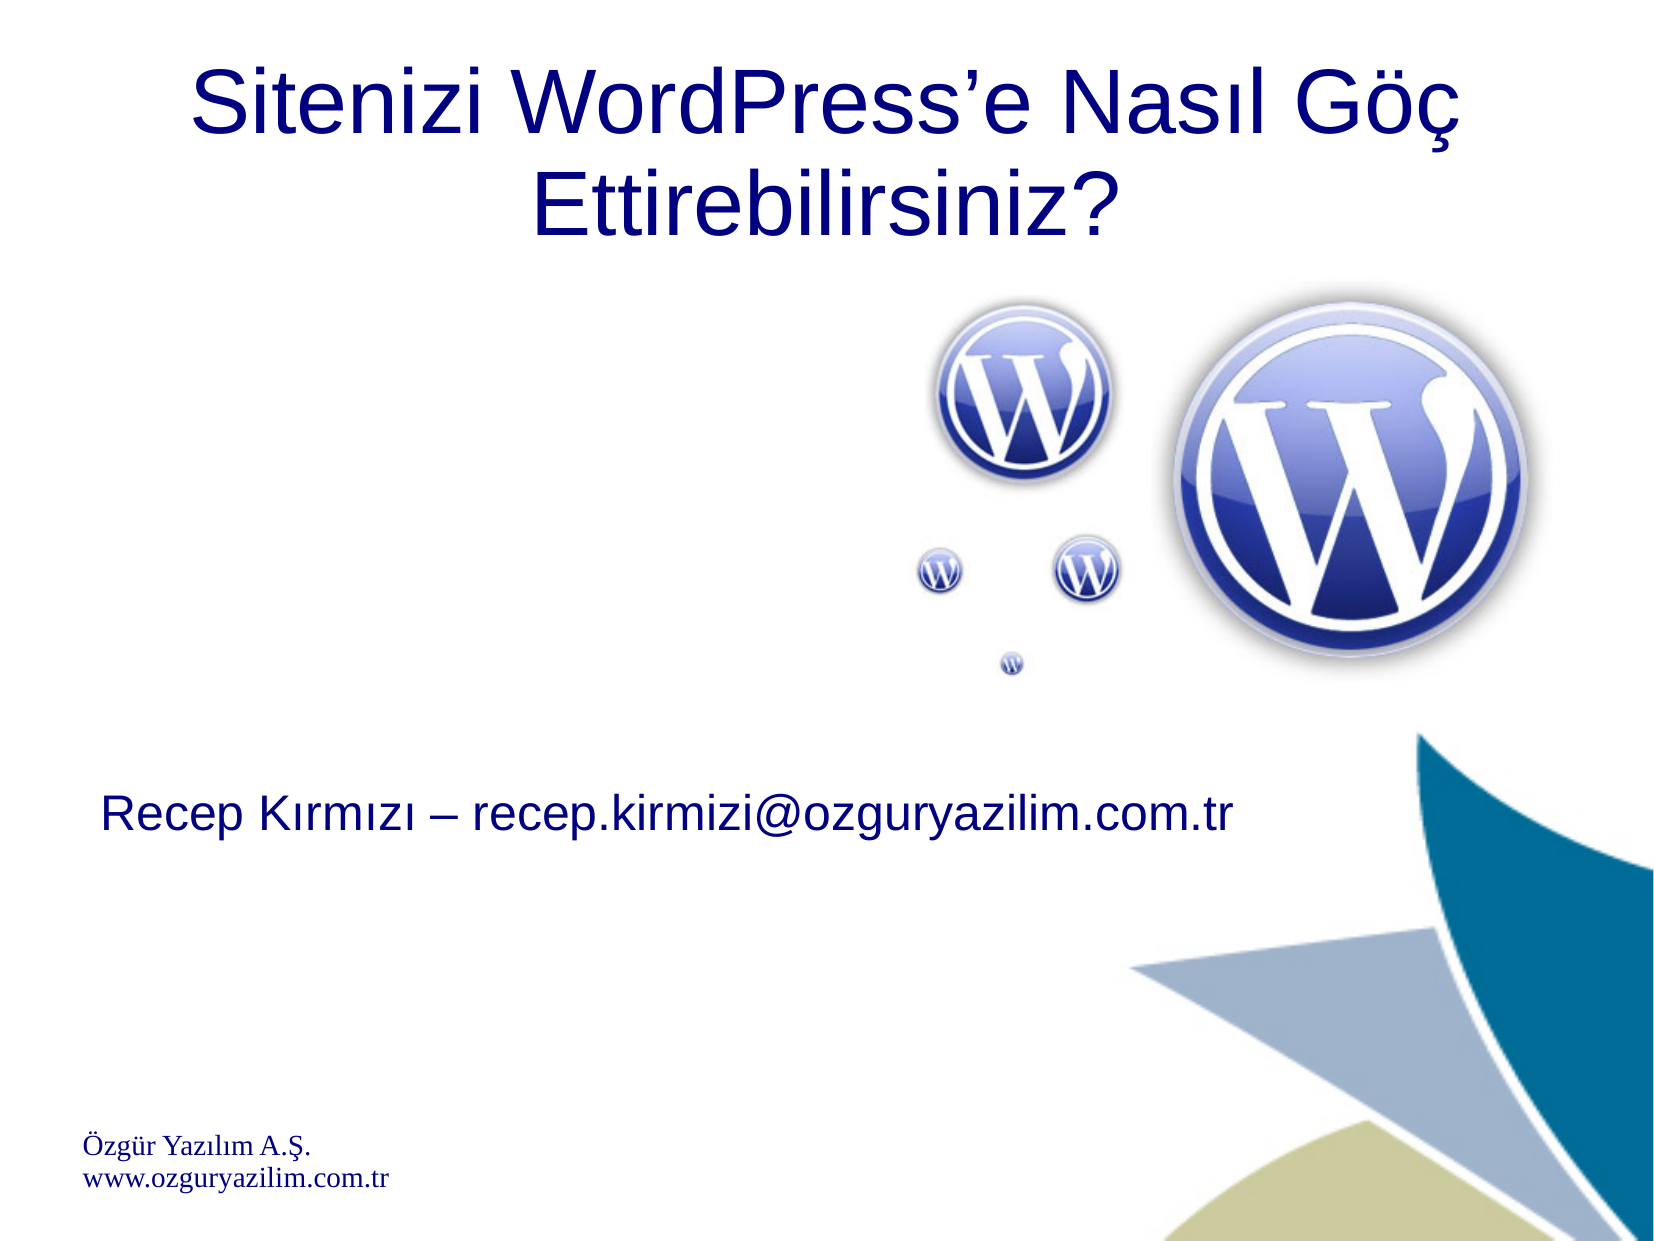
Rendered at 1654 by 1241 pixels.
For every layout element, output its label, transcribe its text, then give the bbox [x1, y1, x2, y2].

title Sitenizi WordPress’e Nasıl Göç Ettirebilirsiniz? [82, 49, 1571, 257]
list Recep Kırmızı – recep.kirmizi@ozguryazilim.com.tr [29, 785, 1270, 934]
picture [884, 249, 1654, 1241]
